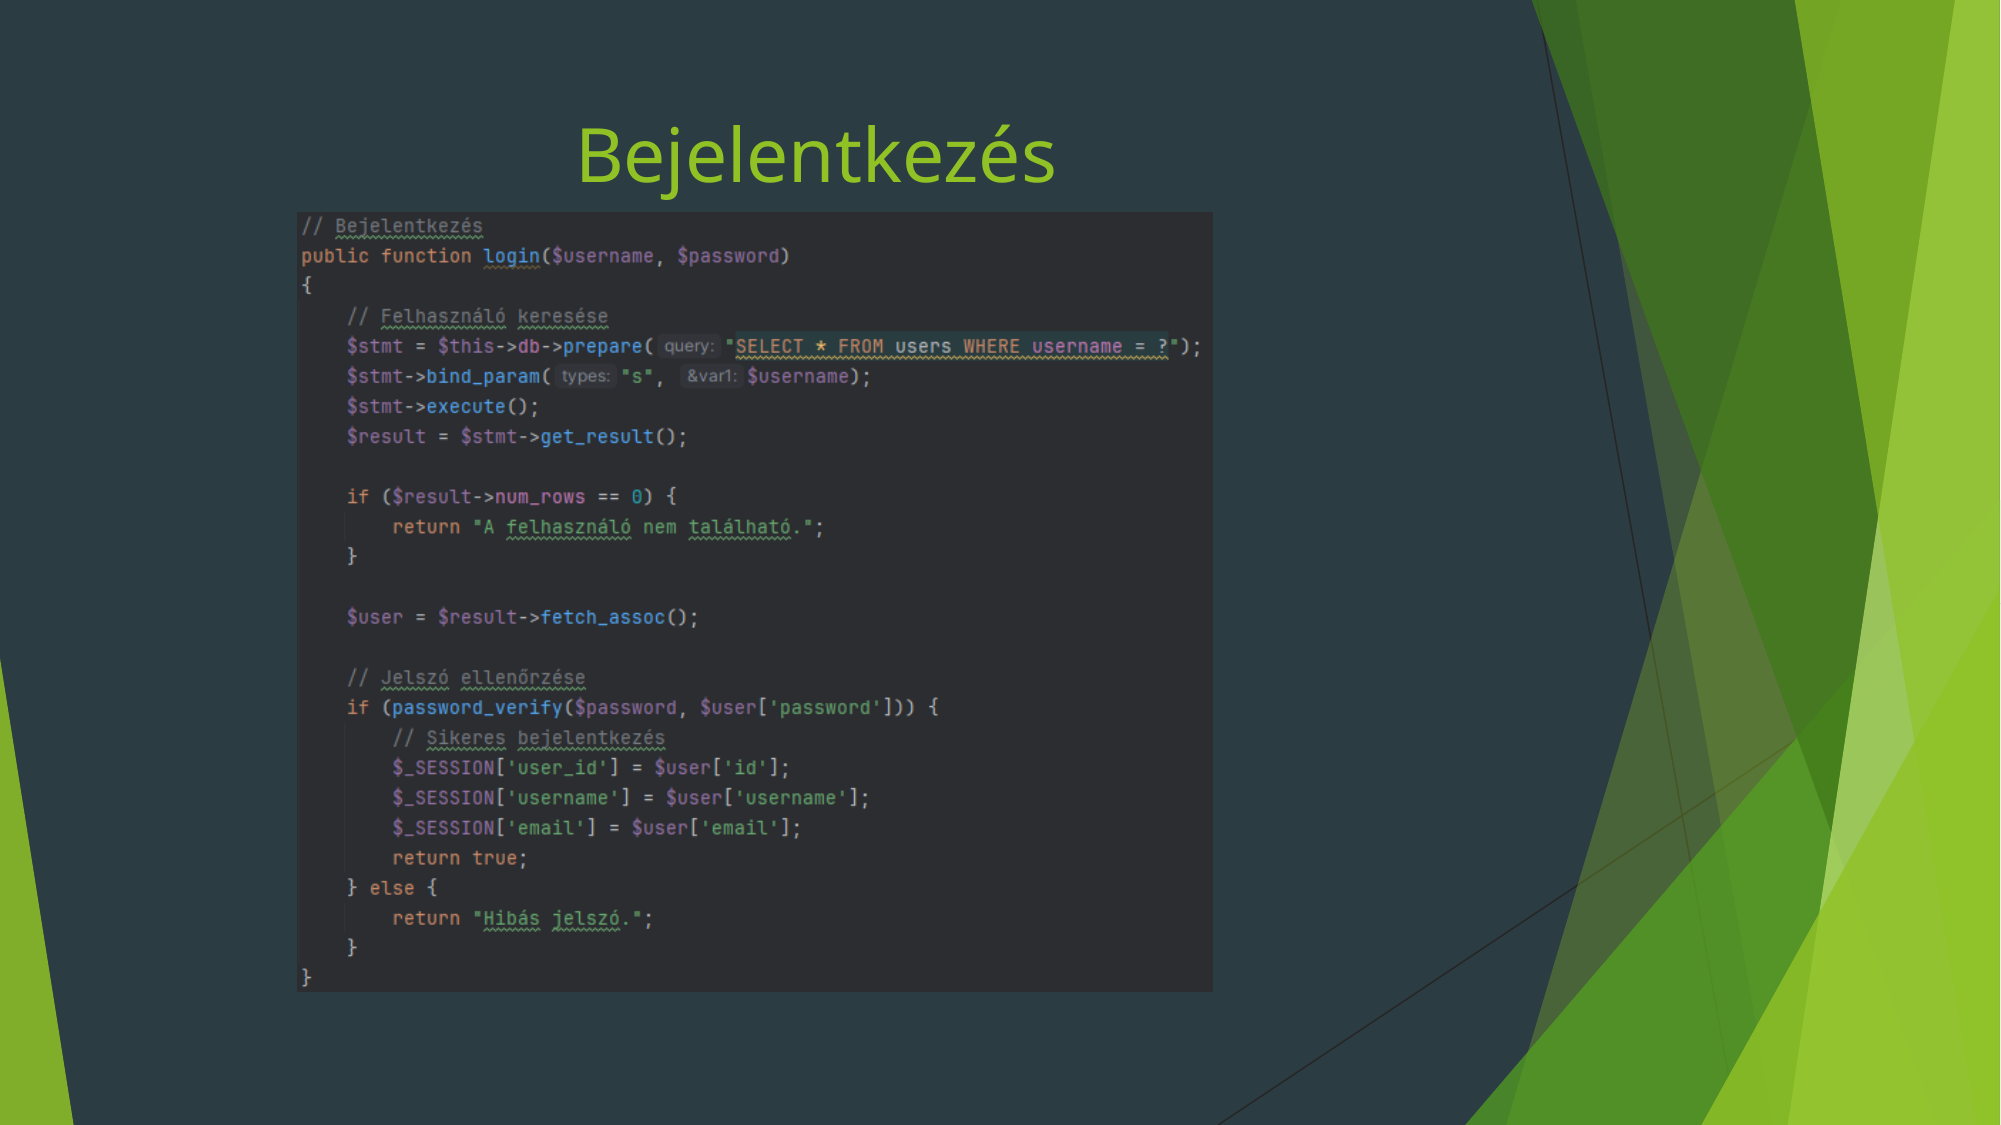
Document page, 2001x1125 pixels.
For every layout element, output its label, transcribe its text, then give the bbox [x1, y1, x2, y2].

picture [297, 212, 1213, 992]
title Bejelentkezés [111, 99, 1522, 317]
